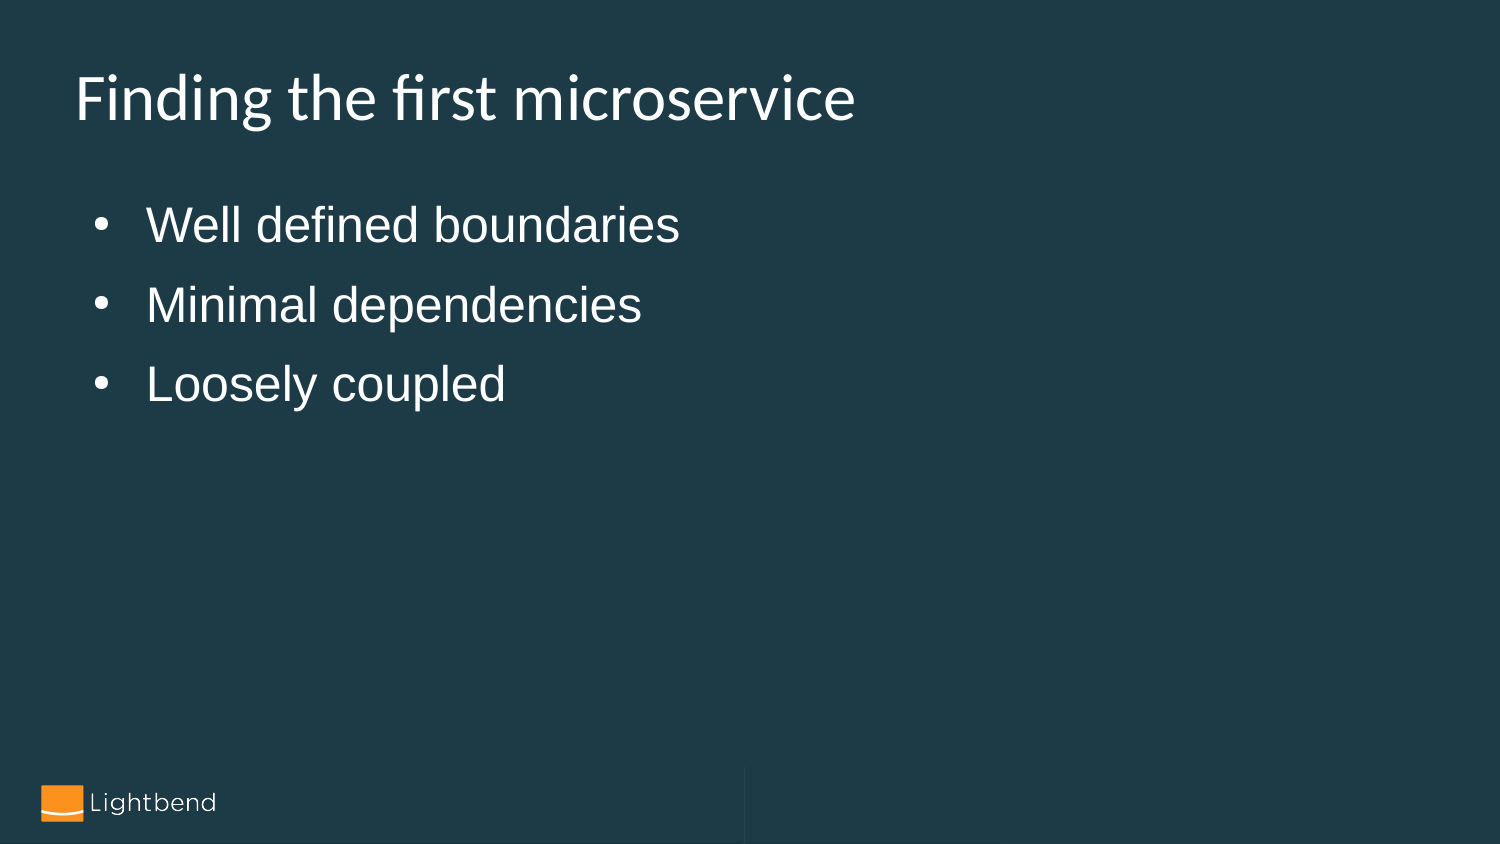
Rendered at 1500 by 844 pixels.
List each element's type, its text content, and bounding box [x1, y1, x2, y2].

list Well defined boundaries Minimal dependencies Loosely coupled [75, 197, 1425, 687]
picture [41, 785, 215, 822]
title Finding the first microservice [75, 33, 1425, 175]
